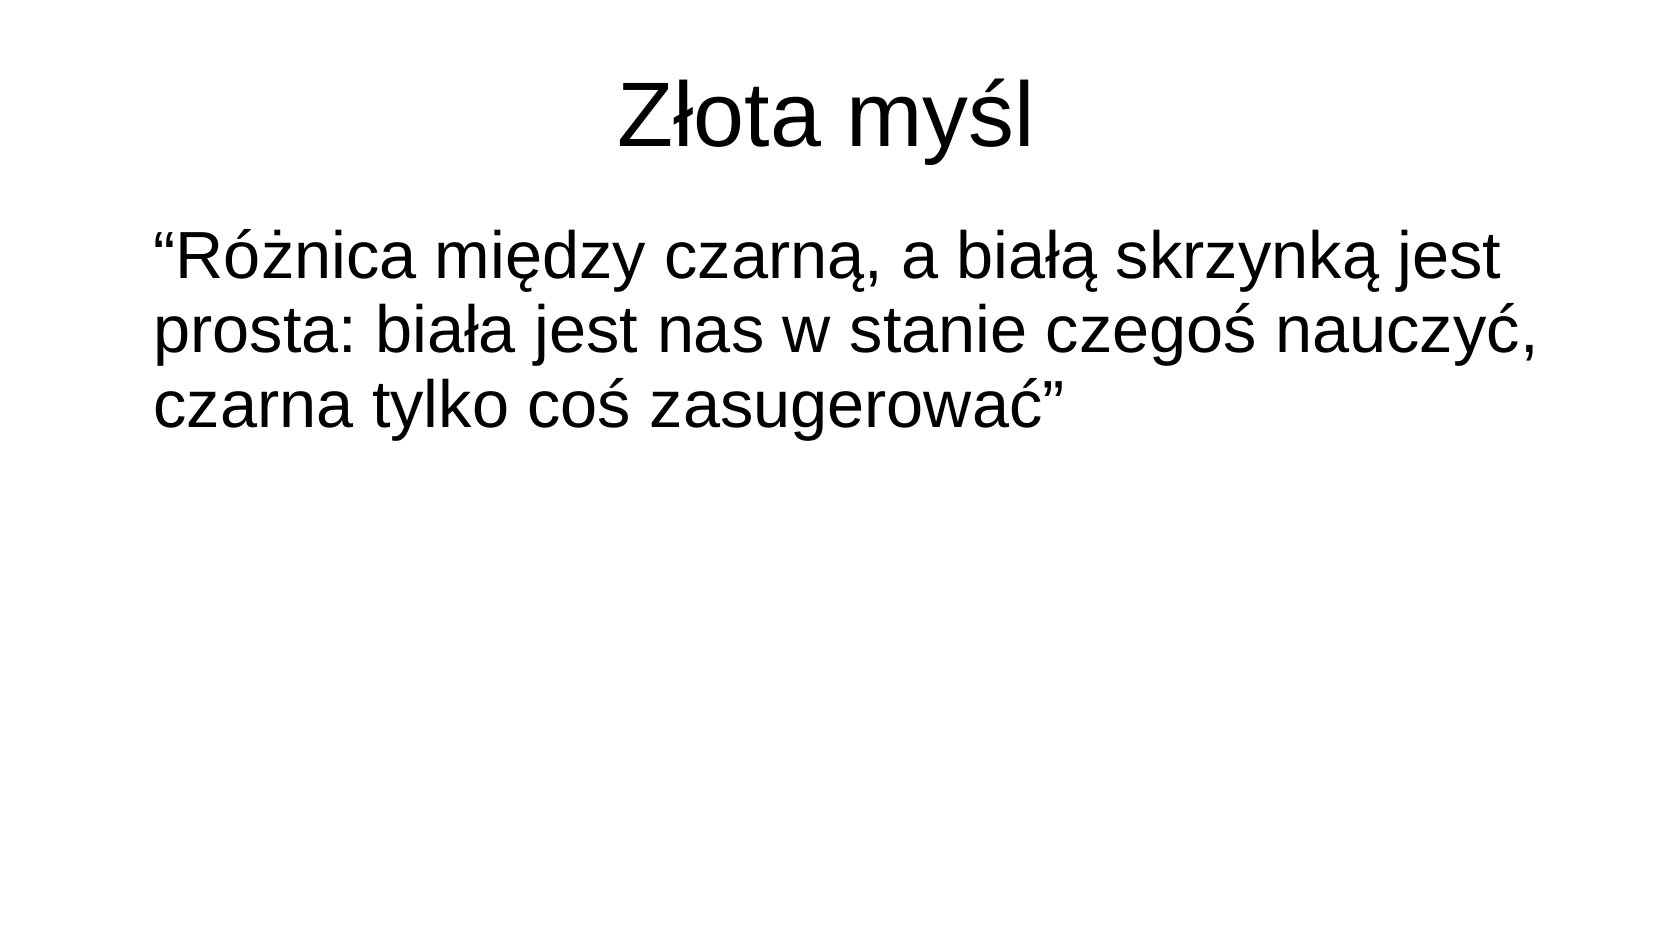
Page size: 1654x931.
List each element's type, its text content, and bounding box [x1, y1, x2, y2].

title Złota myśl [82, 37, 1571, 193]
list “Różnica między czarną, a białą skrzynką jest prosta: biała jest nas w stanie czegoś nauczyć, czarna tylko coś zasugerować” [82, 217, 1571, 758]
